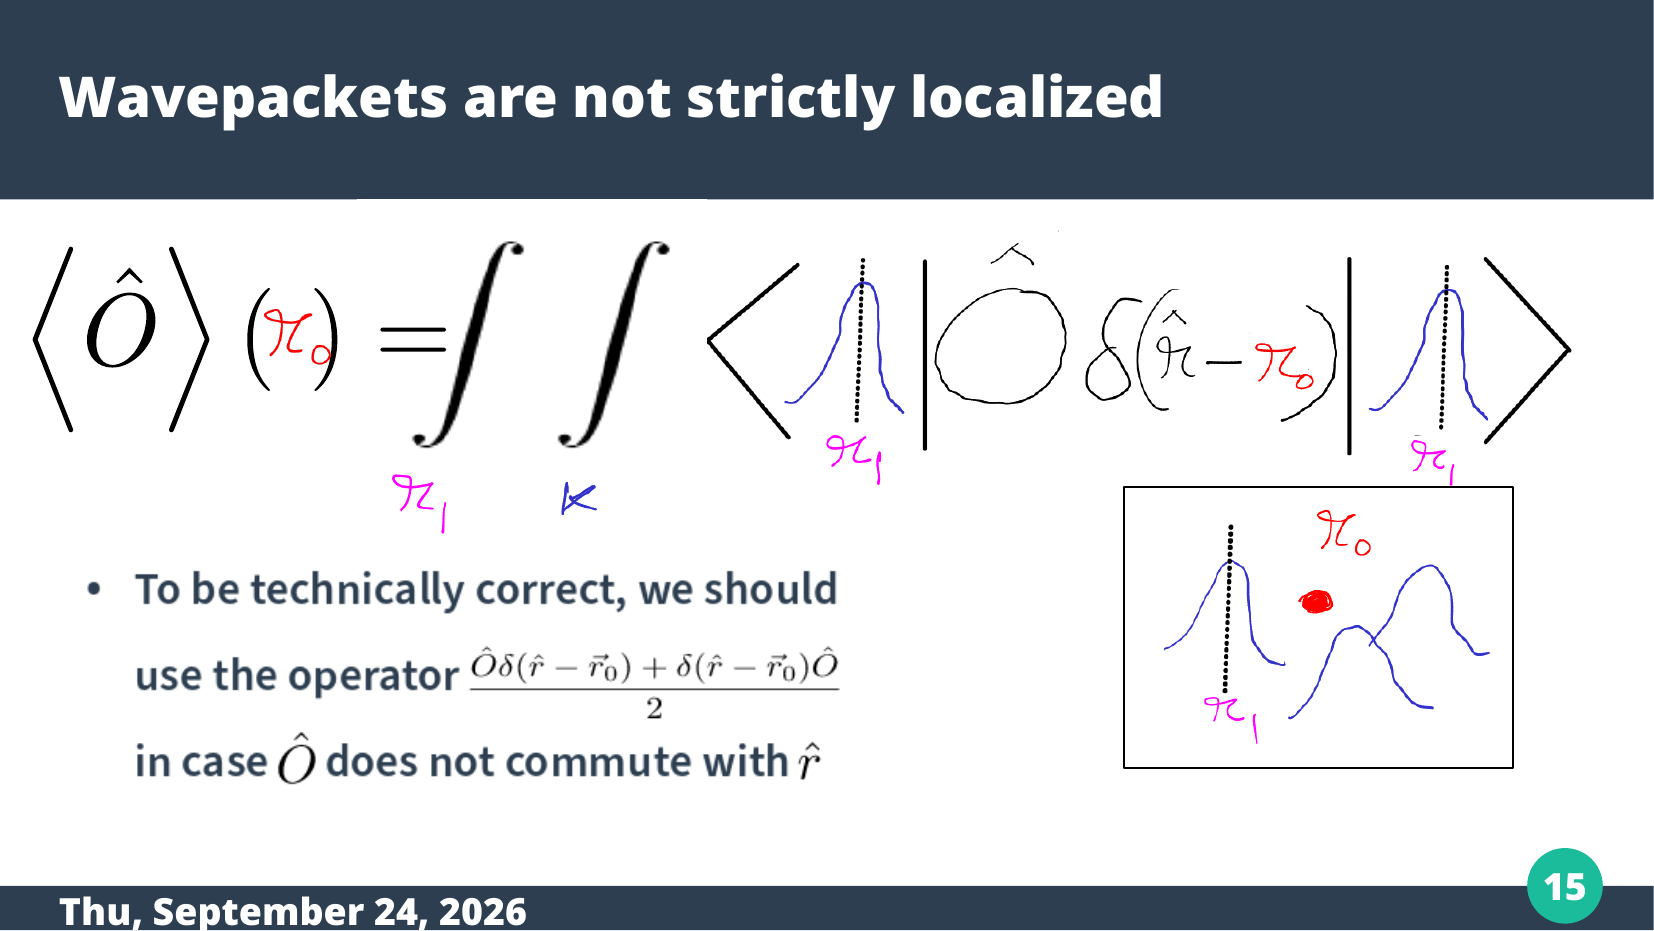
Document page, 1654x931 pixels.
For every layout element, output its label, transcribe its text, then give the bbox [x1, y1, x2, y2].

picture [61, 199, 1613, 826]
picture [1125, 487, 1513, 767]
title Wavepackets are not strictly localized [59, 37, 1595, 155]
text_box [26, 246, 447, 433]
picture [235, 280, 359, 393]
